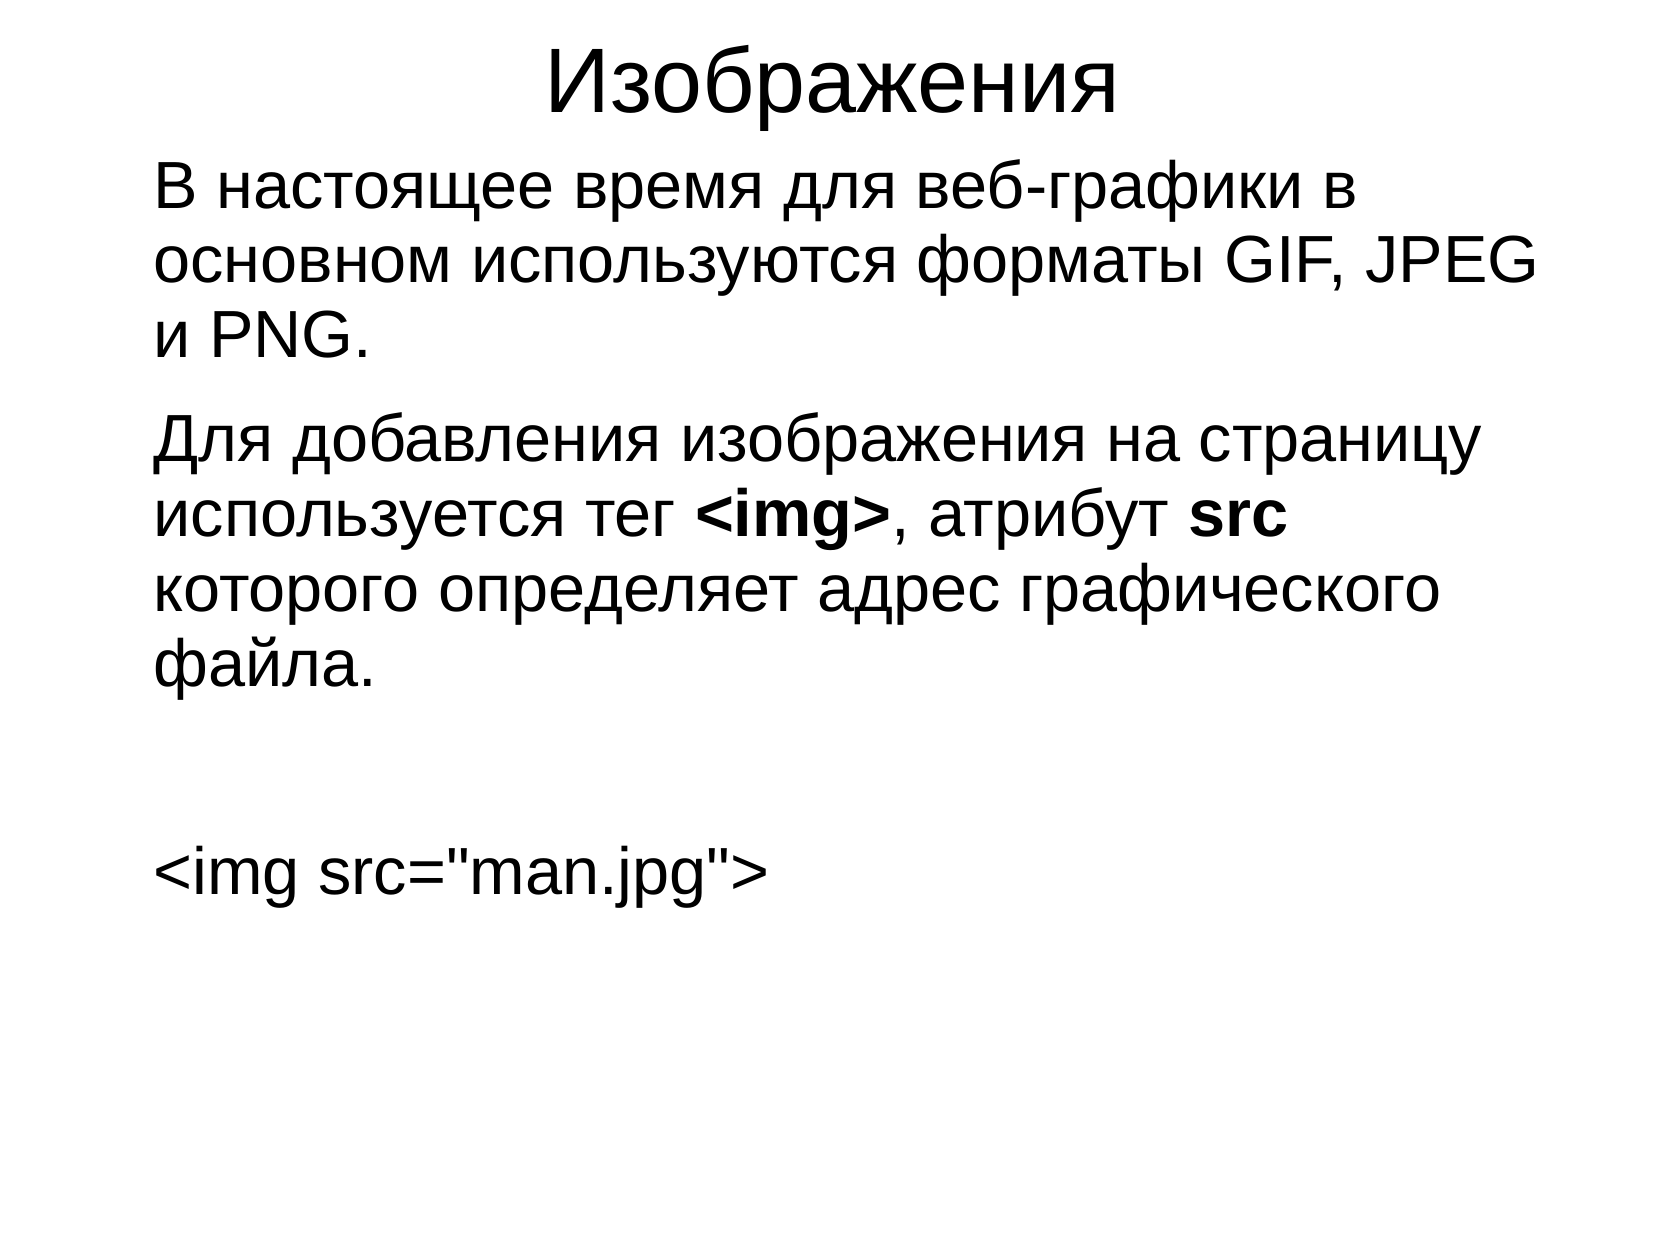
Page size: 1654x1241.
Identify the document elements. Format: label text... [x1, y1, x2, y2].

title Изображения [88, 29, 1577, 133]
list В настоящее время для веб-графики в основном используются форматы GIF, JPEG и PNG. Для добавления изображения на страницу используется тег <img>, атрибут src которого определяет адрес графического файла. <img src="man.jpg"> [82, 147, 1571, 1182]
